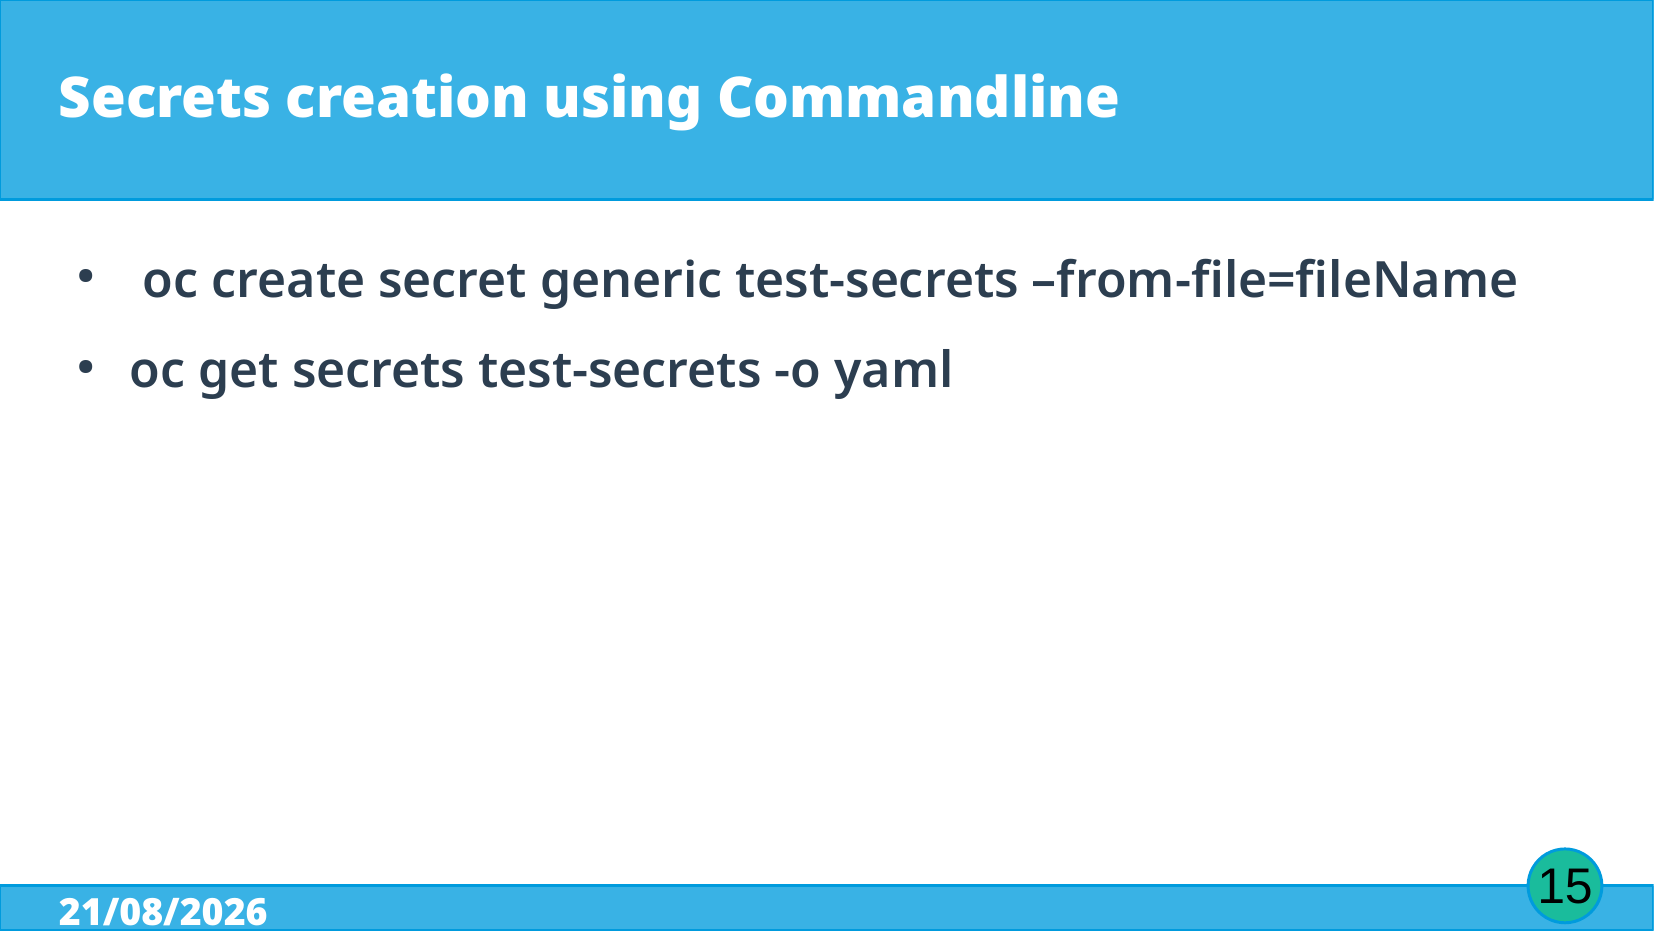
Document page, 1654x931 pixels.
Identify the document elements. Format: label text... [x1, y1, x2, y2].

title Secrets creation using Commandline [59, 37, 1595, 155]
list oc create secret generic test-secrets –from-file=fileName oc get secrets test-secrets -o yaml [59, 243, 1595, 864]
